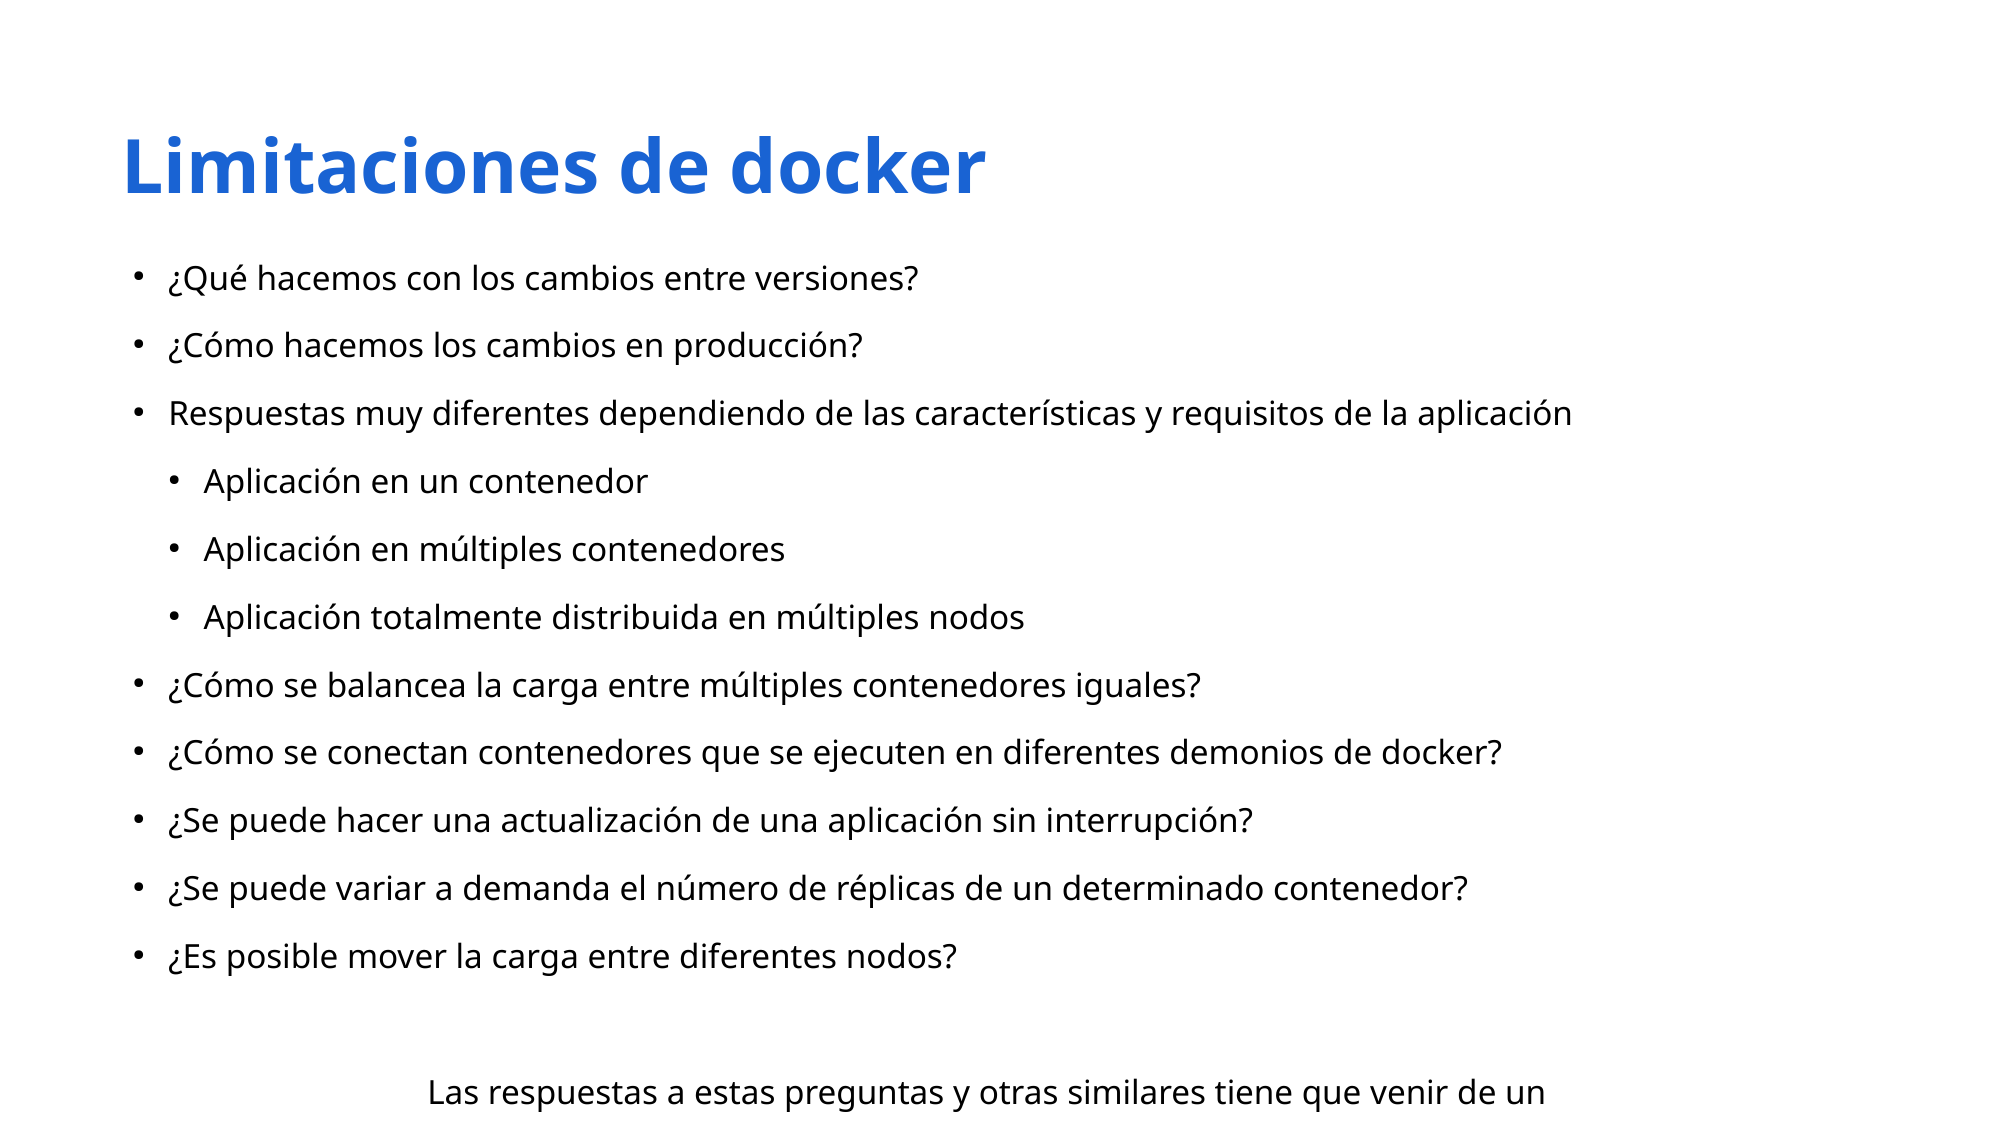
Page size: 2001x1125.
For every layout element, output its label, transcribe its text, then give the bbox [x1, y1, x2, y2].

text_box Limitaciones de docker [106, 106, 1878, 293]
text_box ¿Qué hacemos con los cambios entre versiones? ¿Cómo hacemos los cambios en producción? Respuestas muy diferentes dependiendo de las características y requisitos de la aplicación Aplicación en un contenedor Aplicación en múltiples contenedores Aplicación totalmente distribuida en múltiples nodos ¿Cómo se balancea la carga entre múltiples contenedores iguales? ¿Cómo se conectan contenedores que se ejecuten en diferentes demonios de docker? ¿Se puede hacer una actualización de una aplicación sin interrupción? ¿Se puede variar a demanda el número de réplicas de un determinado contenedor? ¿Es posible mover la carga entre diferentes nodos? Las respuestas a estas preguntas y otras similares tiene que venir de un orquestador de contenedores [118, 224, 1831, 1106]
